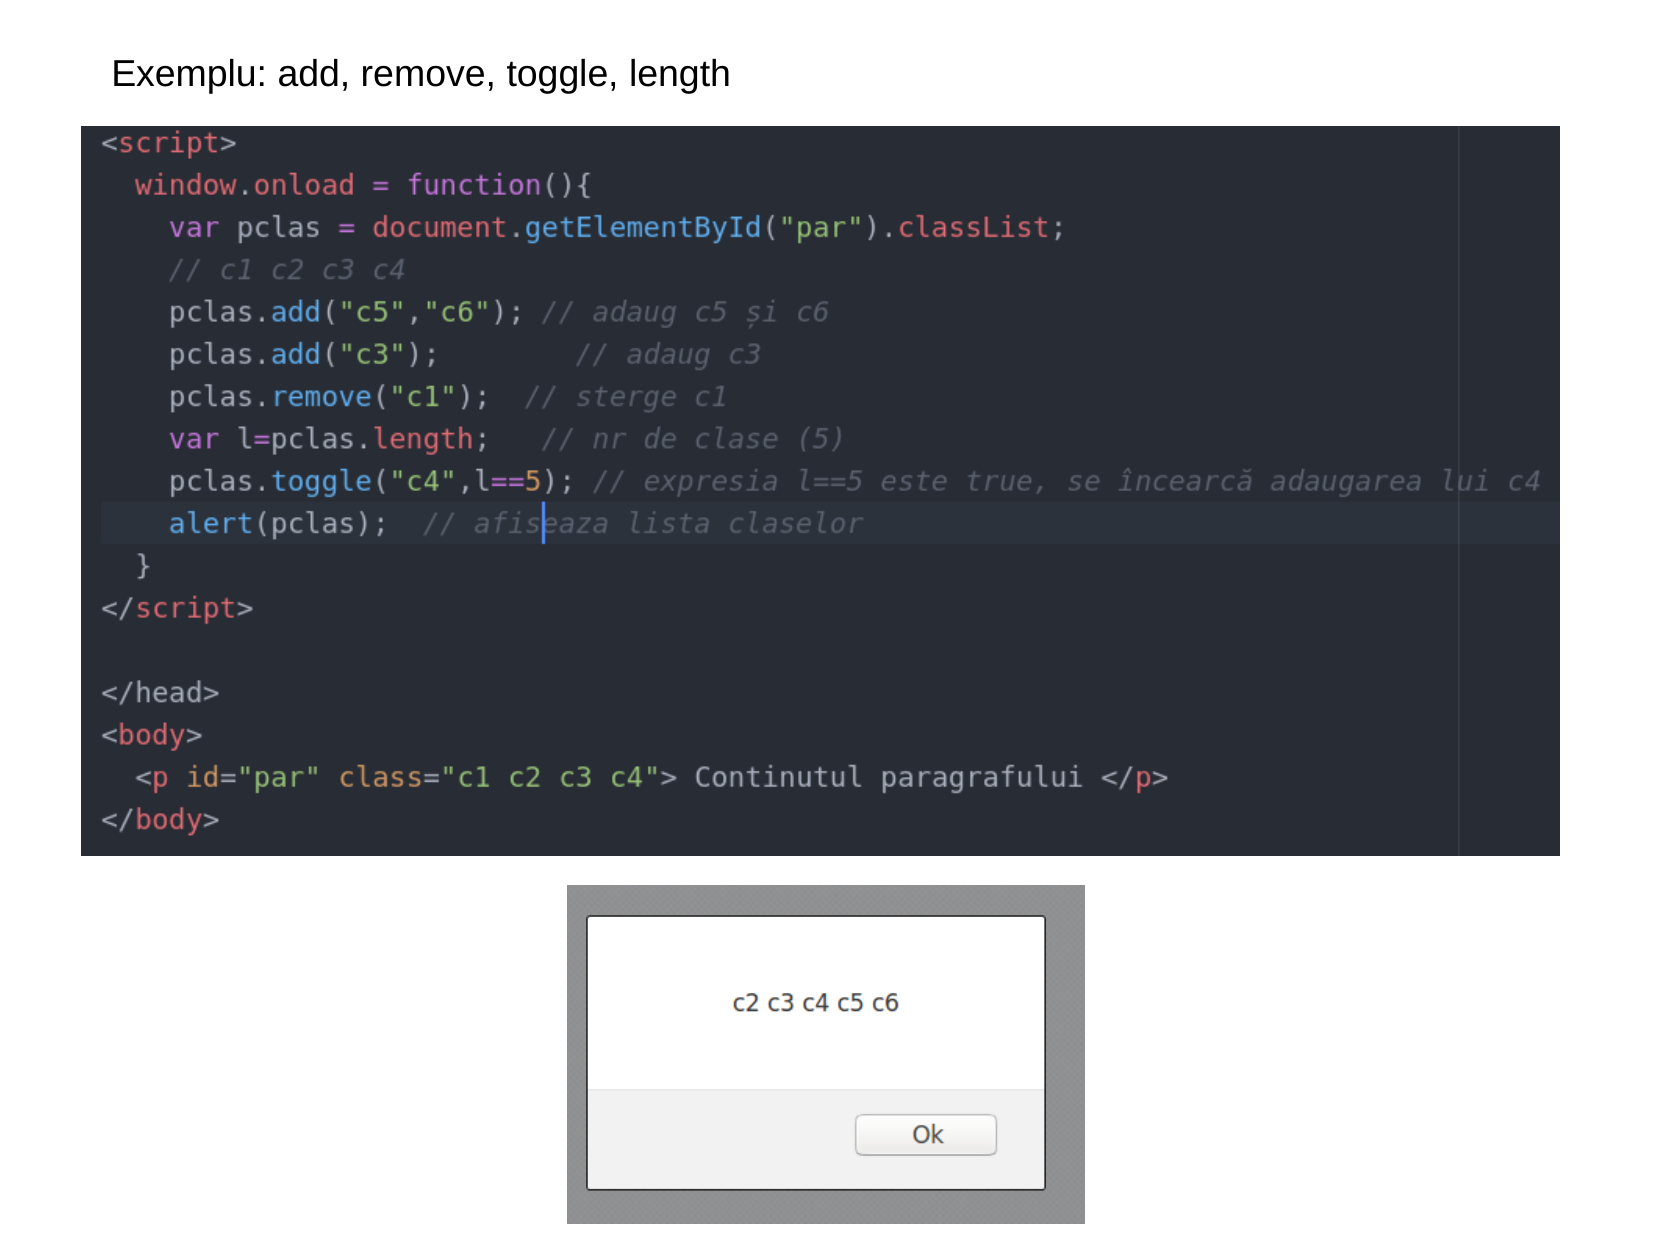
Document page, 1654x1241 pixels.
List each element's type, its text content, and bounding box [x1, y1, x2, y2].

picture [81, 126, 1560, 856]
picture [567, 885, 1085, 1225]
text_box Exemplu: add, remove, toggle, length [96, 45, 747, 103]
